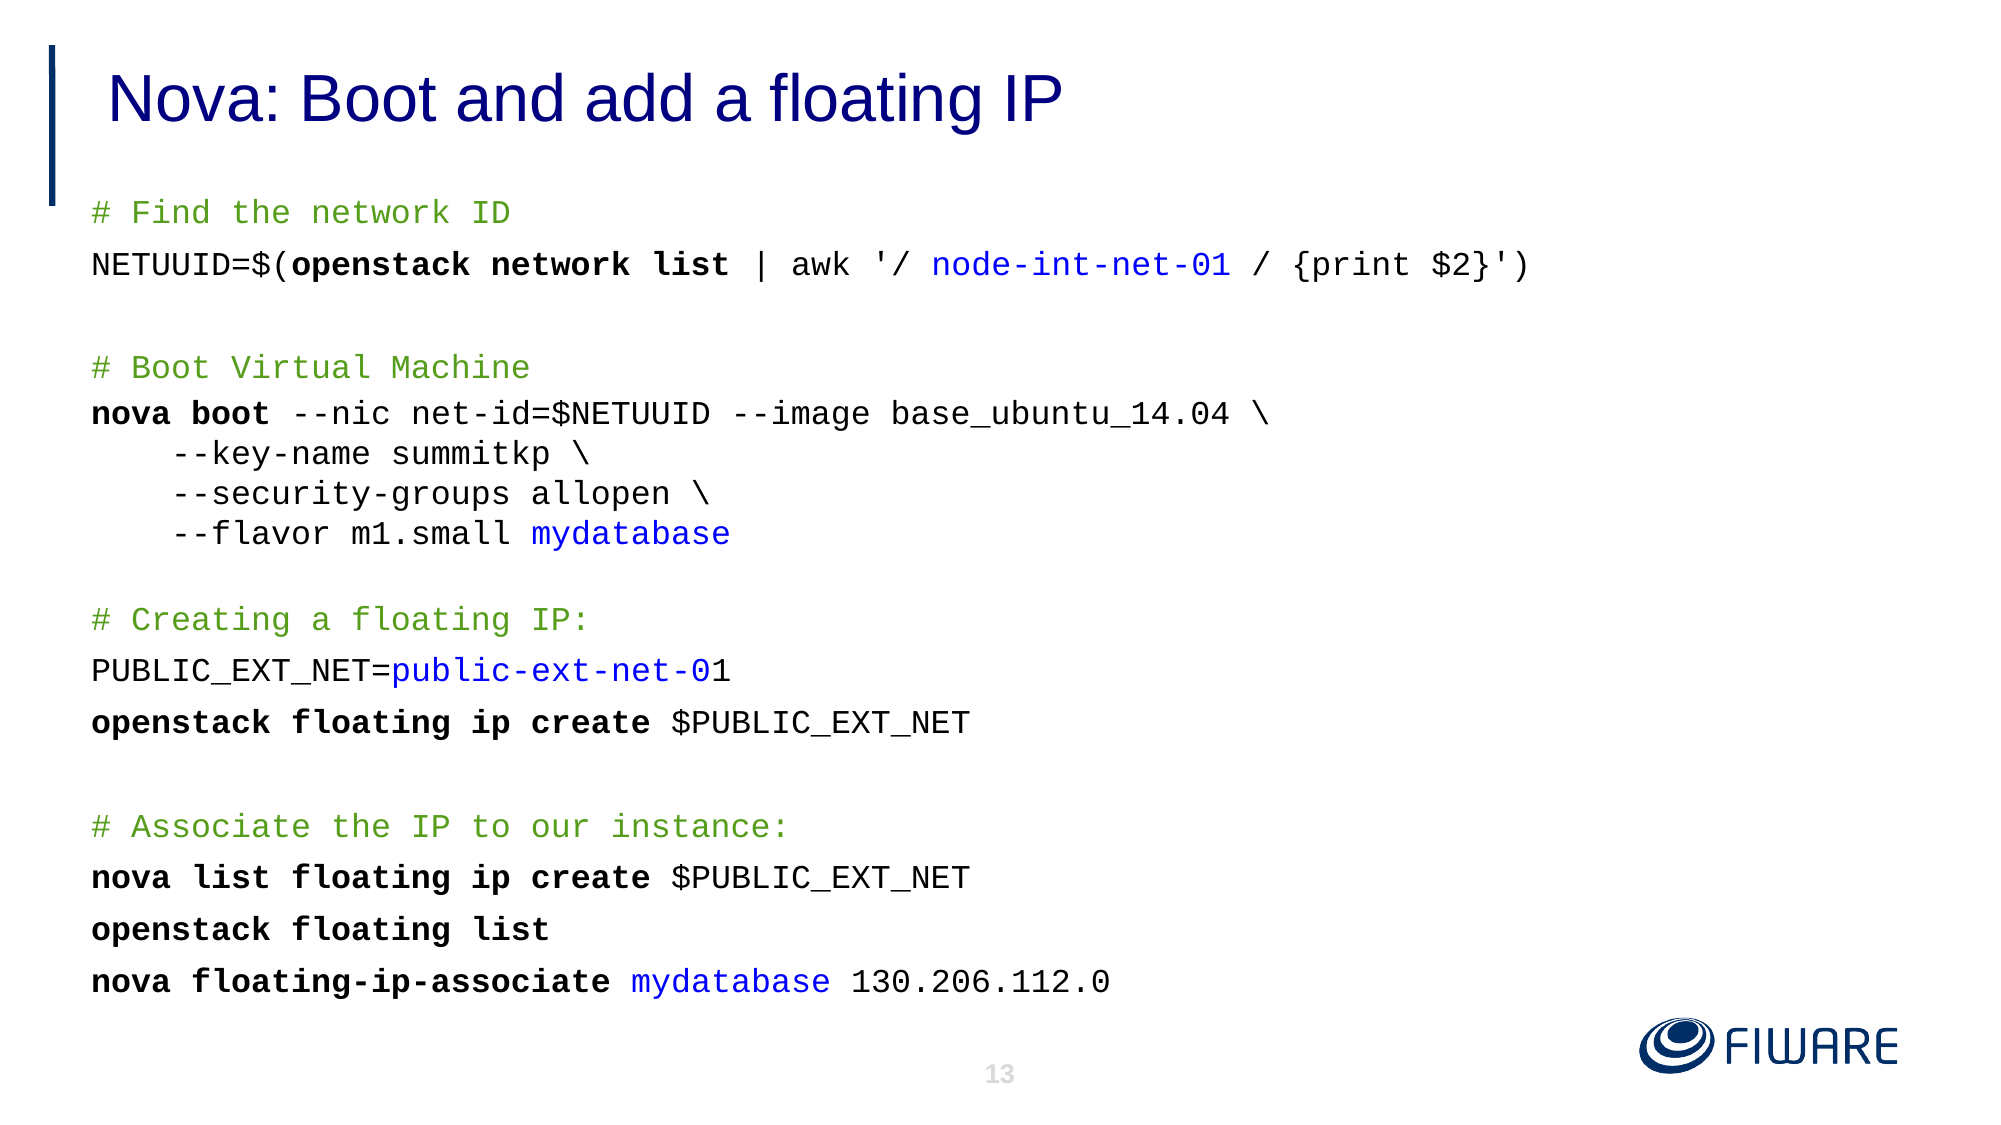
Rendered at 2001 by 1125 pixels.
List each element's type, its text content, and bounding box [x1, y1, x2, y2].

title Nova: Boot and add a floating IP [92, 47, 1704, 189]
slide_number <number> [887, 1059, 1113, 1103]
picture [1635, 1012, 1905, 1077]
text_box # Find the network ID NETUUID=$(openstack network list | awk '/ node-int-net-01 / {print $2}') # Boot Virtual Machine nova boot --nic net-id=$NETUUID --image base_ubuntu_14.04 \ --key-name summitkp \ --security-groups allopen \ --flavor m1.small mydatabase # Creating a floating IP: PUBLIC_EXT_NET=public-ext-net-01 openstack floating ip create $PUBLIC_EXT_NET # Associate the IP to our instance: nova list floating ip create $PUBLIC_EXT_NET openstack floating list nova floating-ip-associate mydatabase 130.206.112.0 [76, 183, 1902, 1059]
